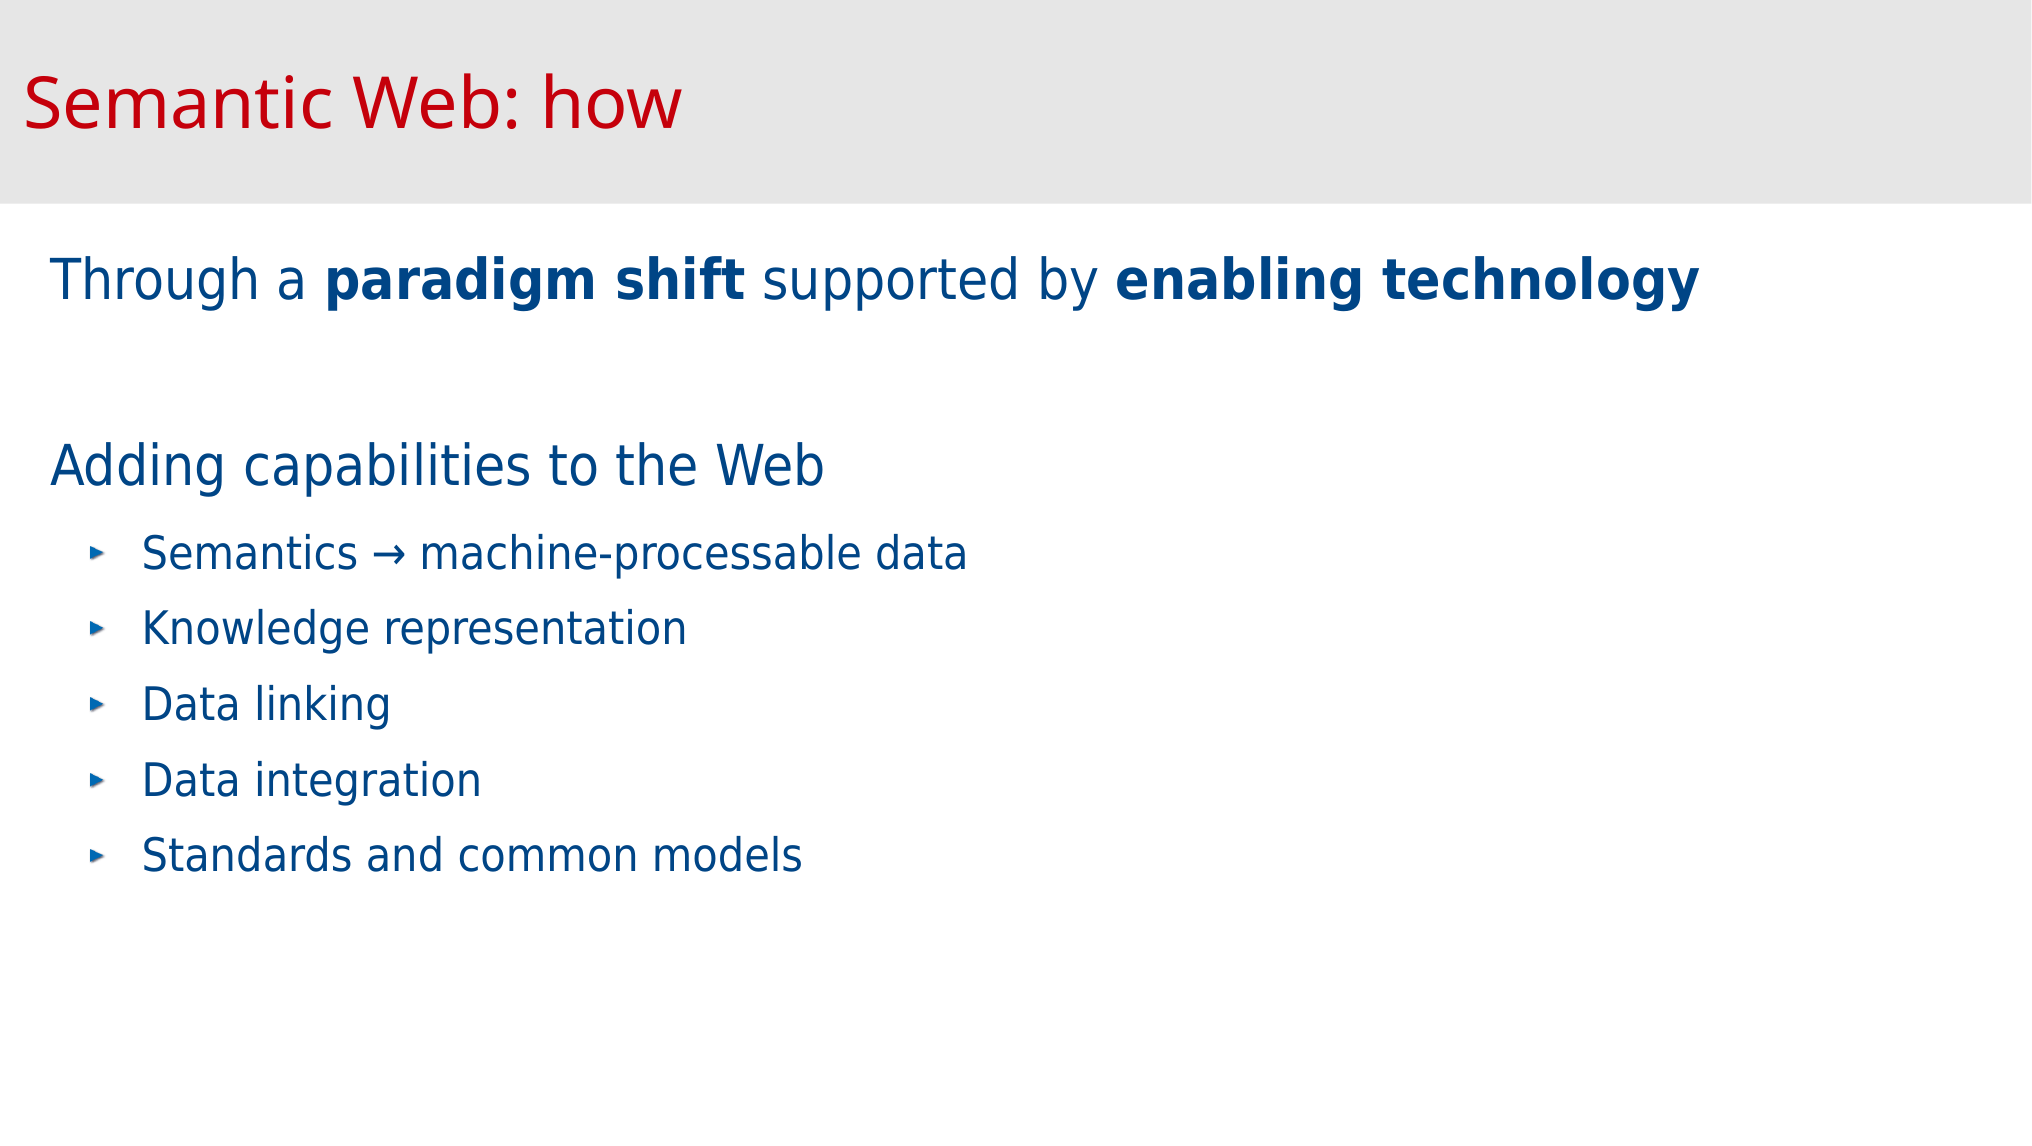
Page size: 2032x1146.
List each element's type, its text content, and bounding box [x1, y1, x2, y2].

title Semantic Web: how [0, 0, 2032, 204]
list Through a paradigm shift supported by enabling technology Adding capabilities to the Web Semantics → machine-processable data Knowledge representation Data linking Data integration Standards and common models [0, 247, 2032, 967]
